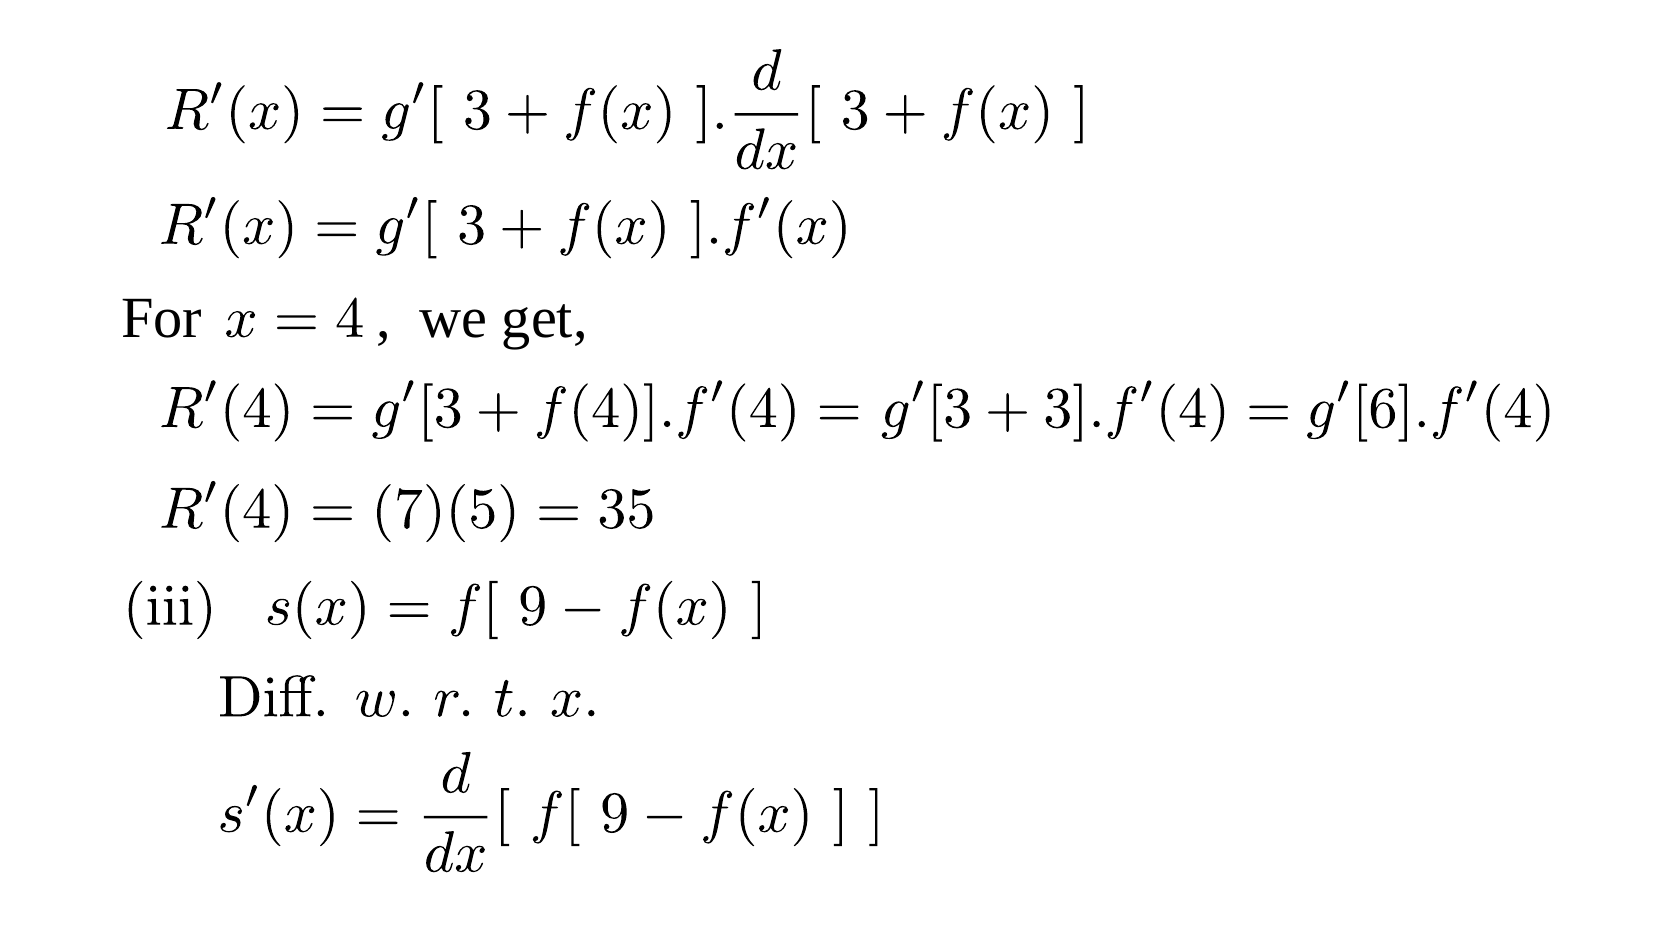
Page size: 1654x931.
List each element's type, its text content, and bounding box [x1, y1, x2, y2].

text_box [160, 196, 846, 259]
text_box [161, 480, 653, 543]
text_box [267, 580, 760, 640]
text_box [881, 380, 1288, 442]
text_box [161, 380, 859, 442]
title For , we get, [47, 37, 1607, 886]
text_box [220, 675, 595, 717]
text_box [220, 751, 878, 873]
text_box [1307, 380, 1550, 442]
text_box [125, 580, 211, 640]
text_box [166, 49, 1083, 170]
text_box [226, 297, 363, 338]
